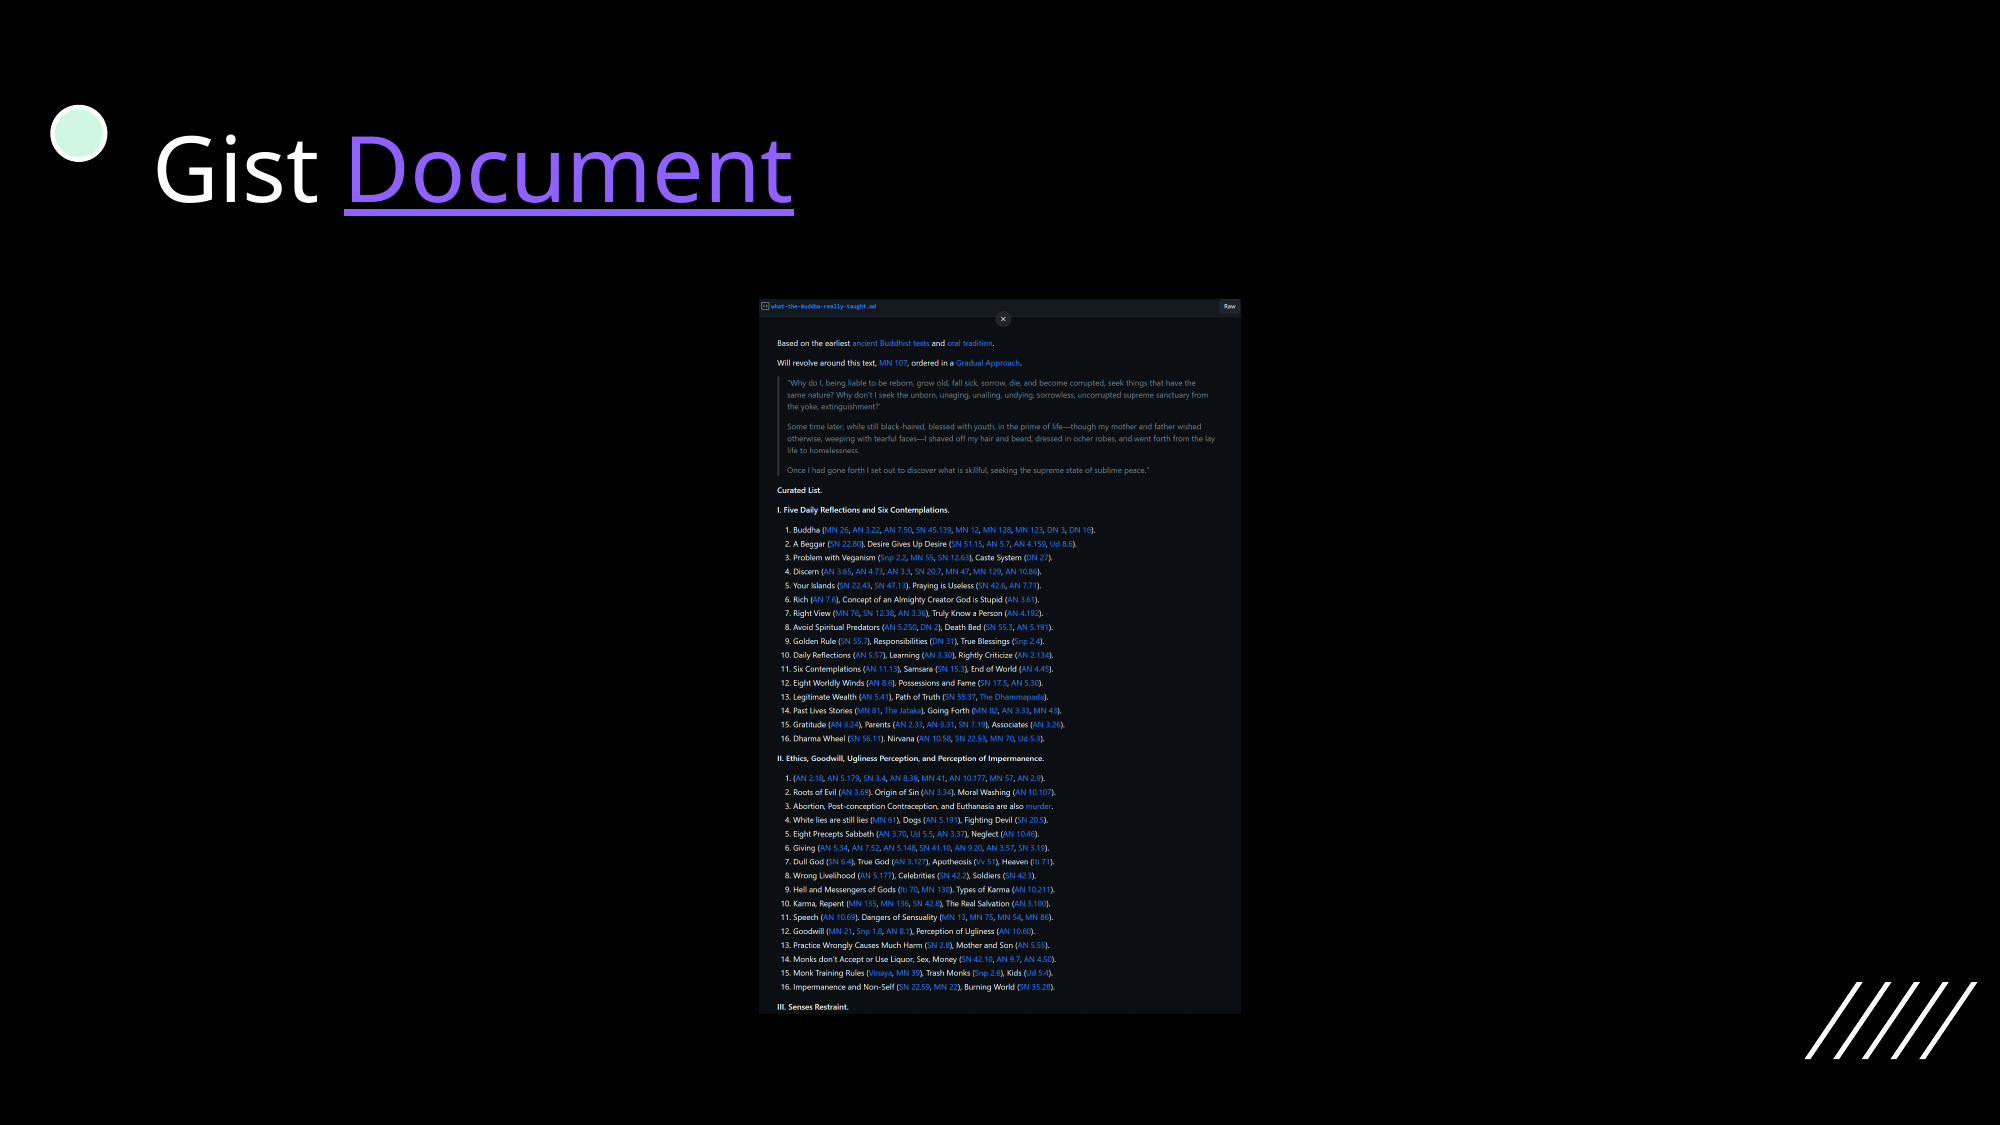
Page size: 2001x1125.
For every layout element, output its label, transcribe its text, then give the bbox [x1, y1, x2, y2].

title Gist Document [137, 59, 1863, 278]
picture [759, 299, 1241, 1014]
